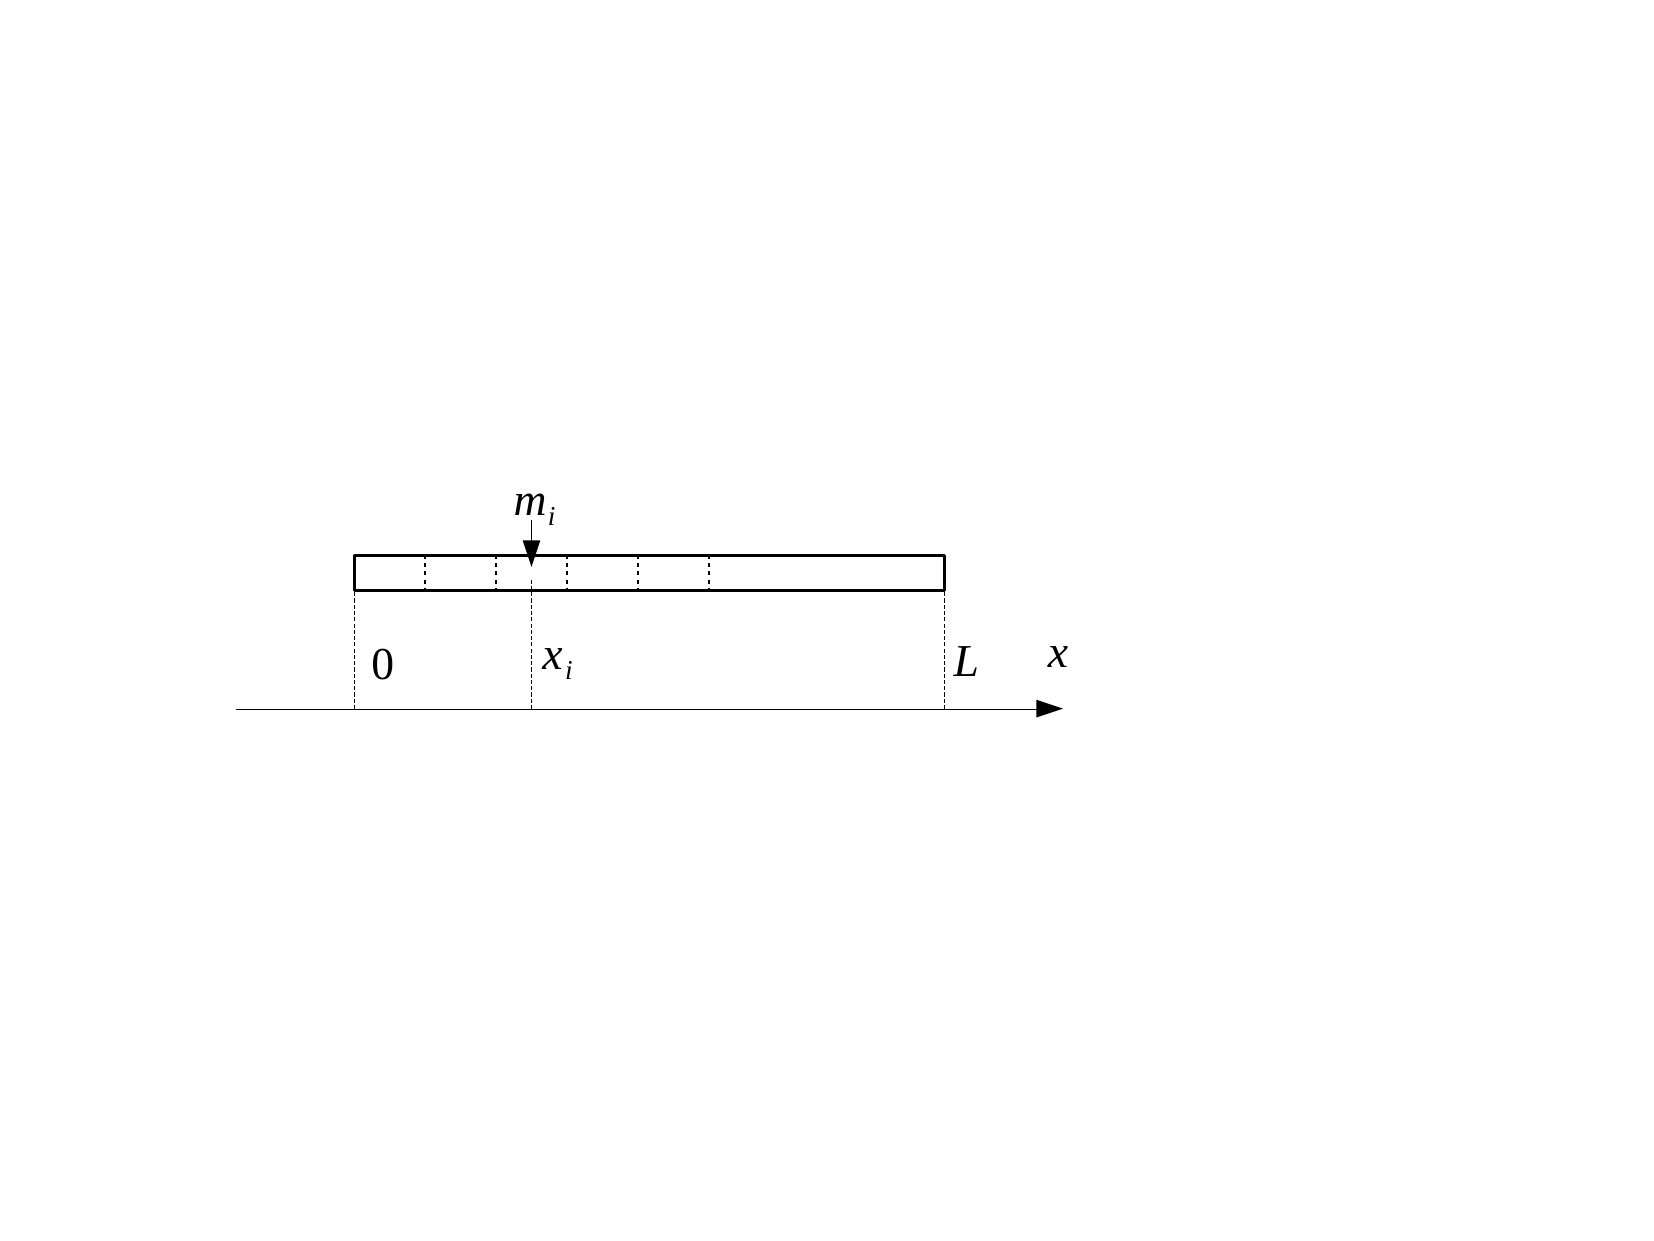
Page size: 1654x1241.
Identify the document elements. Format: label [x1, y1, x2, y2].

chart [1039, 625, 1077, 677]
chart [507, 474, 562, 532]
chart [365, 637, 402, 689]
chart [533, 627, 579, 686]
chart [944, 634, 986, 686]
